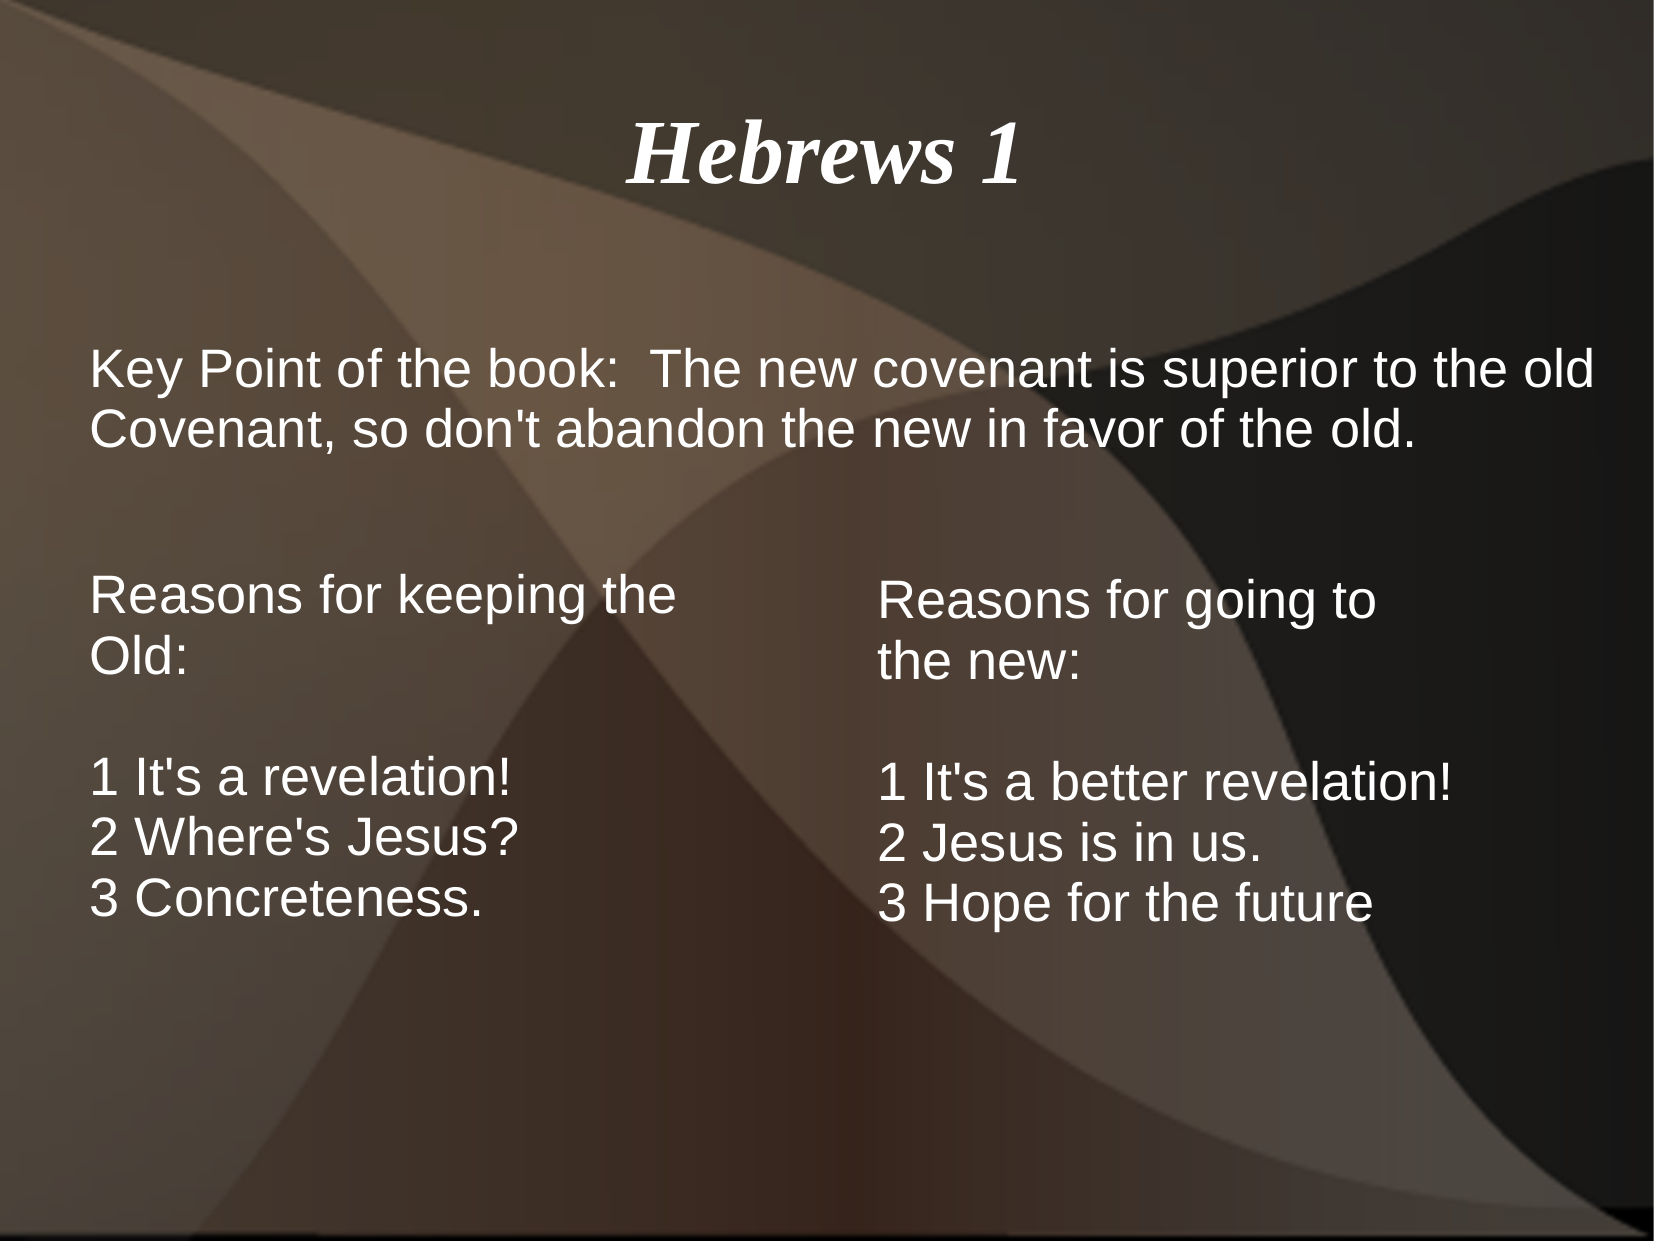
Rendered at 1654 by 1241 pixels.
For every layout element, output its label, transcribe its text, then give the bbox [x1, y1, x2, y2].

text_box Reasons for going to the new: 1 It's a better revelation! 2 Jesus is in us. 3 Hope for the future [862, 562, 1470, 1002]
picture [0, 0, 1654, 1241]
text_box Reasons for keeping the Old: 1 It's a revelation! 2 Where's Jesus? 3 Concreteness. [75, 557, 713, 936]
text_box Key Point of the book: The new covenant is superior to the old Covenant, so don't abandon the new in favor of the old. [75, 330, 1628, 467]
title Hebrews 1 [82, 49, 1571, 257]
